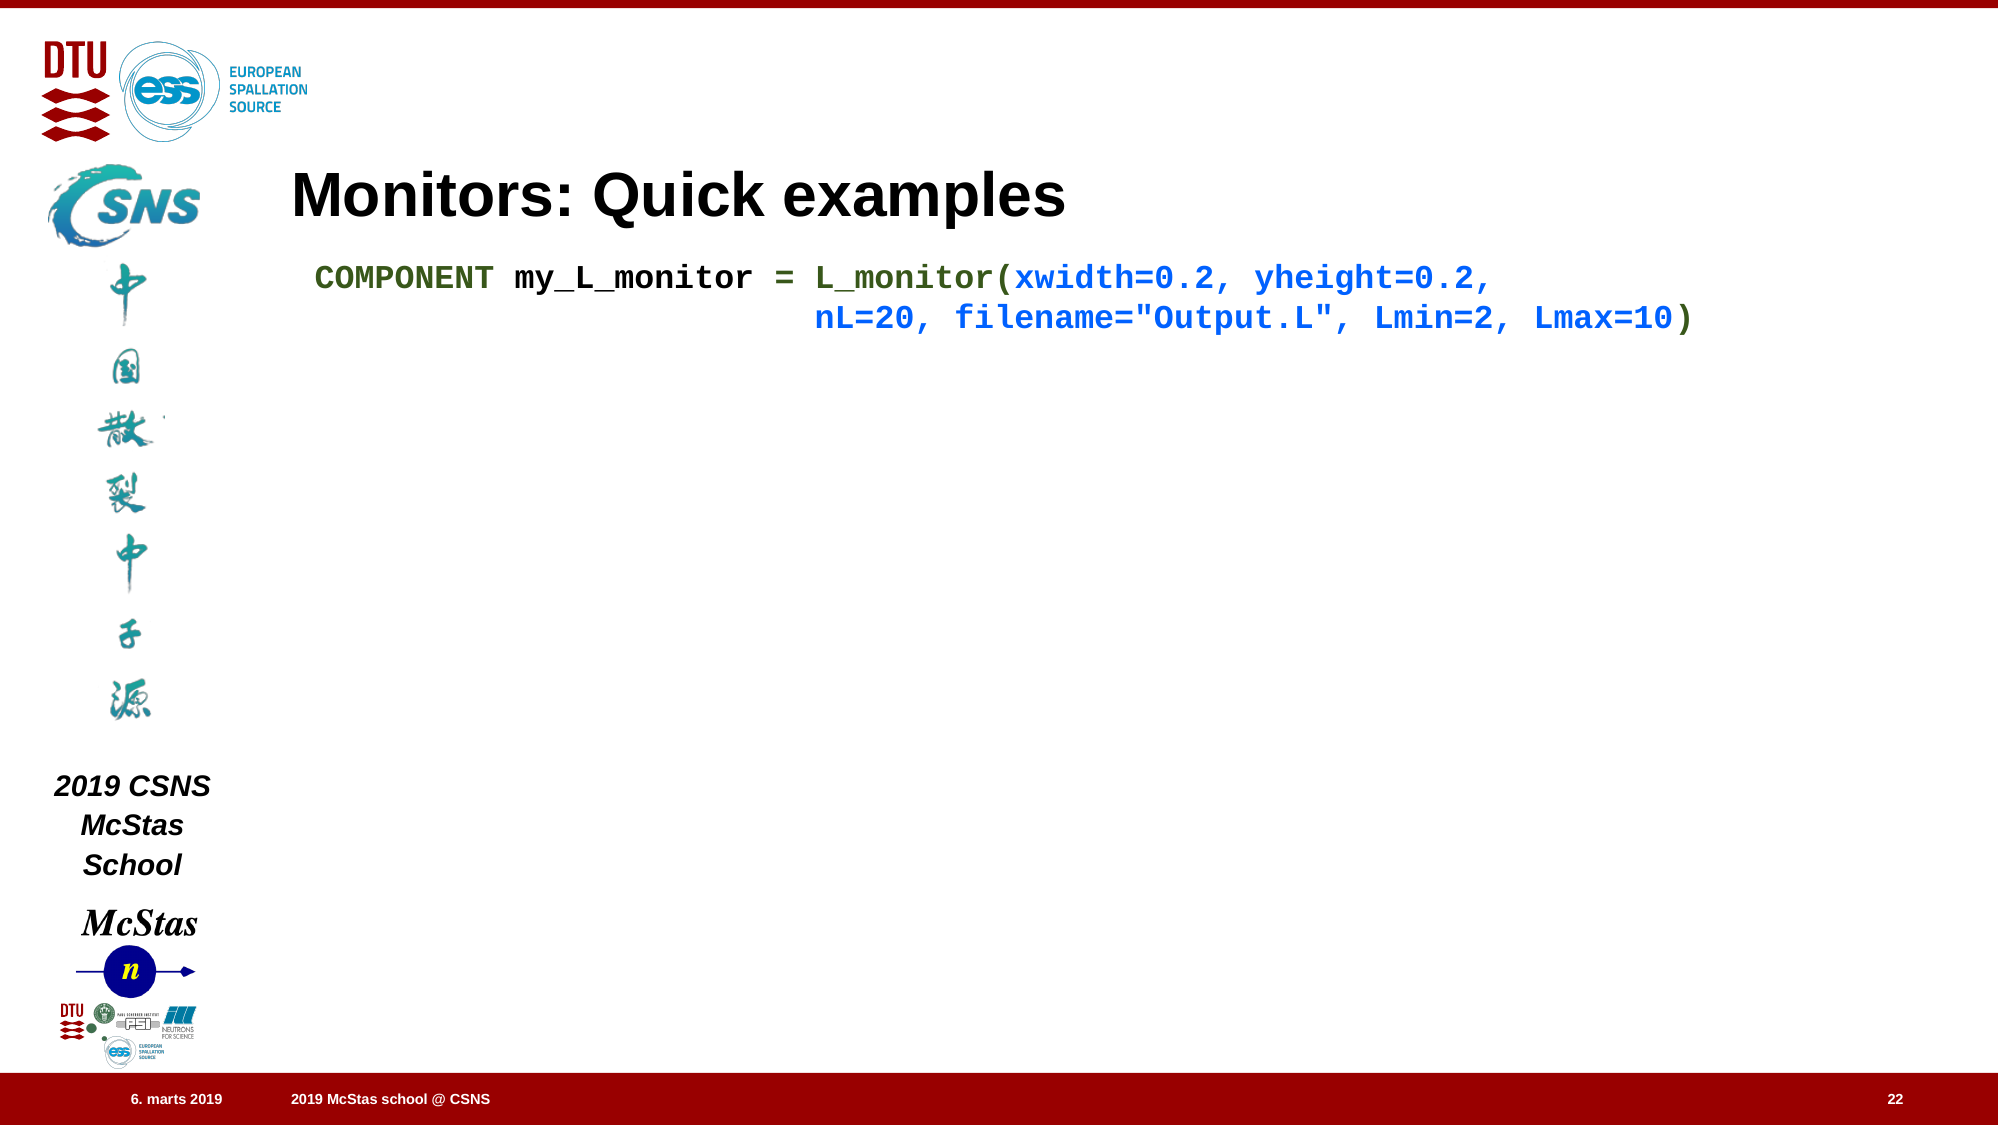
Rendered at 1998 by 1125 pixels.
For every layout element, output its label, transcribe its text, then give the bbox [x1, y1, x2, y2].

picture [48, 162, 209, 744]
title Monitors: Quick examples [291, 69, 1819, 230]
picture [86, 1003, 197, 1069]
text_box COMPONENT my_L_monitor = L_monitor(xwidth=0.2, yheight=0.2, nL=20, filename="Output.L", Lmin=2, Lmax=10) [307, 247, 1761, 343]
picture [119, 41, 307, 142]
picture [59, 908, 213, 999]
picture [116, 1013, 160, 1030]
slide_number 33 [1887, 1088, 1909, 1110]
